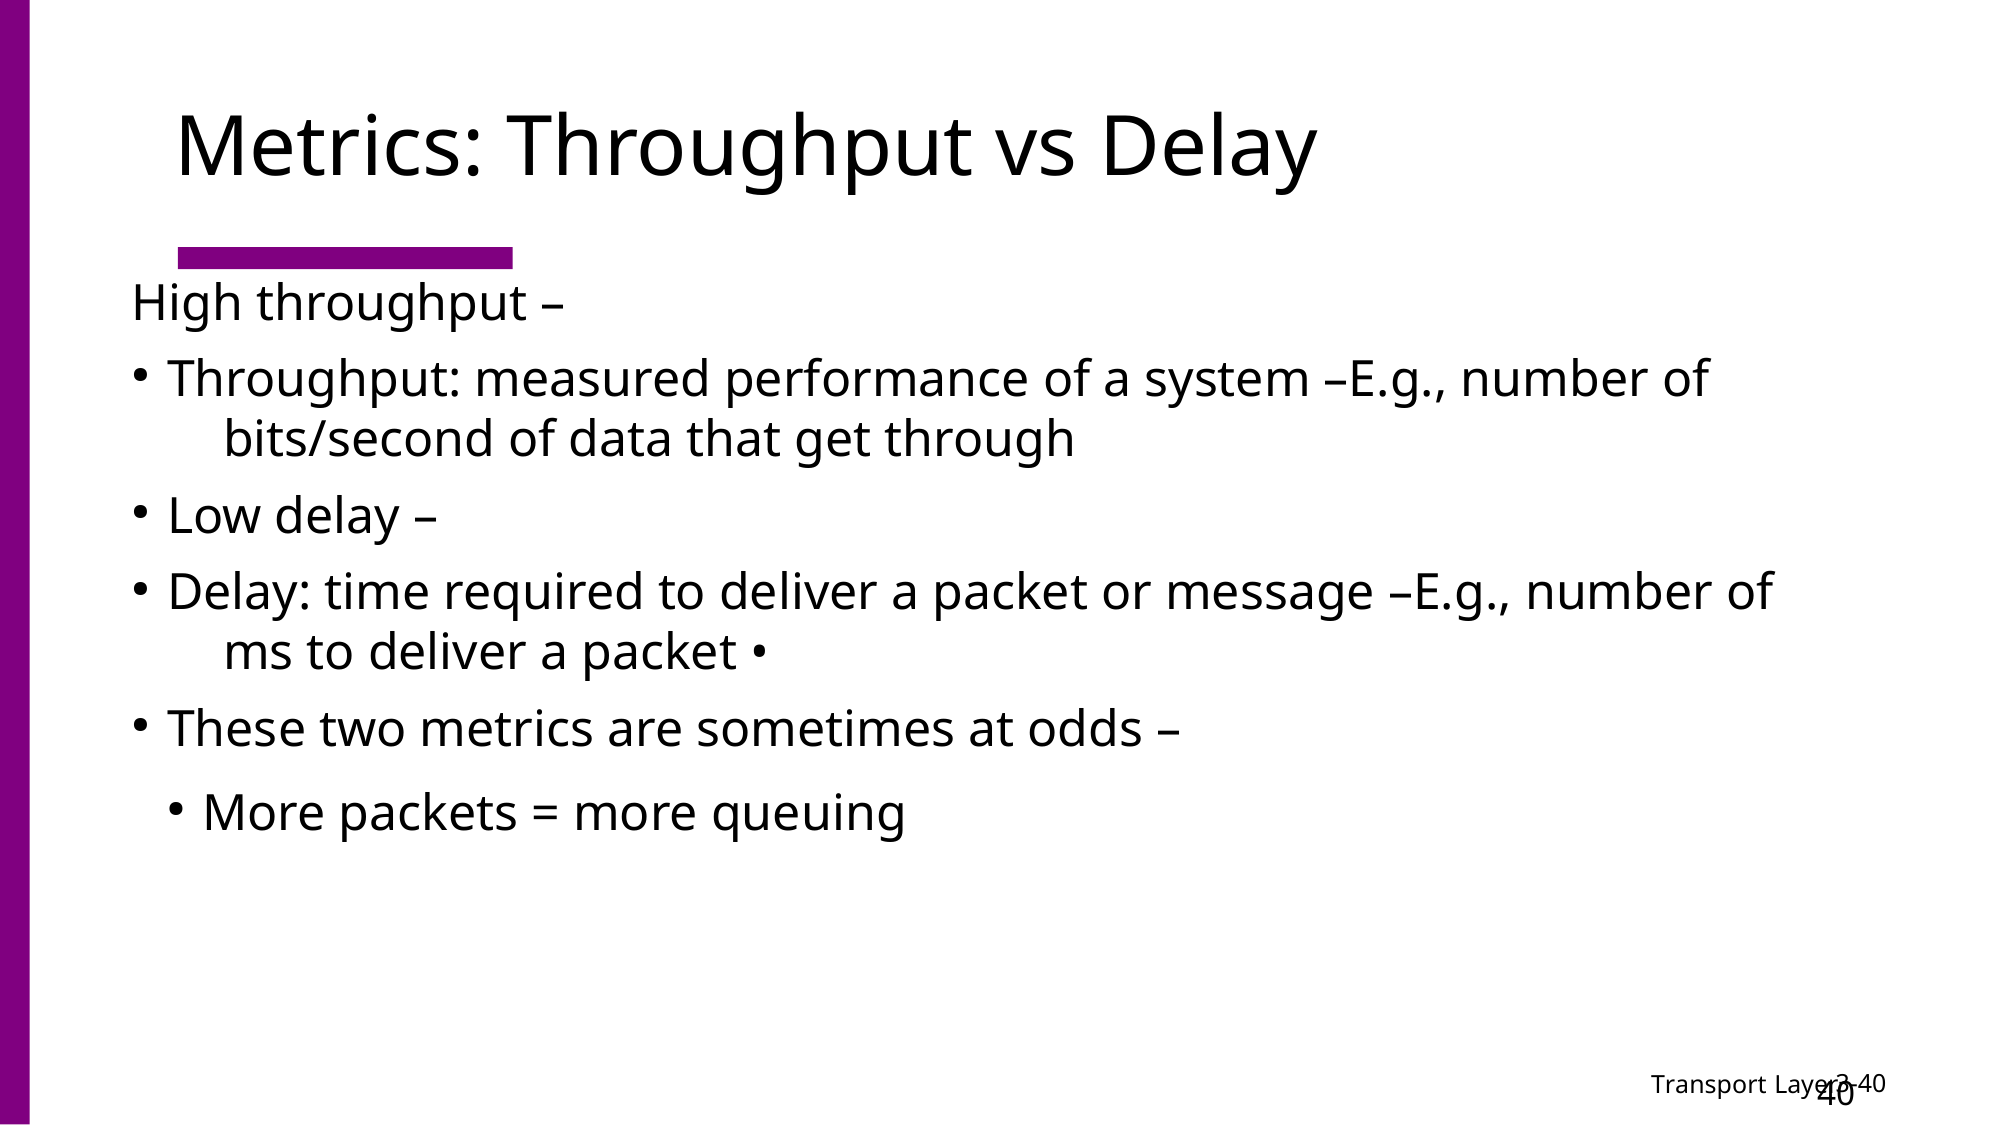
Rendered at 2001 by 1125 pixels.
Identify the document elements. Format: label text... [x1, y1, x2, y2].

text_box 3-<number> [1820, 1060, 1969, 1106]
title Metrics: Throughput vs Delay [123, 57, 1824, 227]
list High throughput – Throughput: measured performance of a system –E.g., number of bits/second of data that get through Low delay – Delay: time required to deliver a packet or message –E.g., number of ms to deliver a packet • These two metrics are sometimes at odds – More packets = more queuing [116, 262, 1815, 1026]
text_box Transport Layer [1219, 1057, 1854, 1105]
